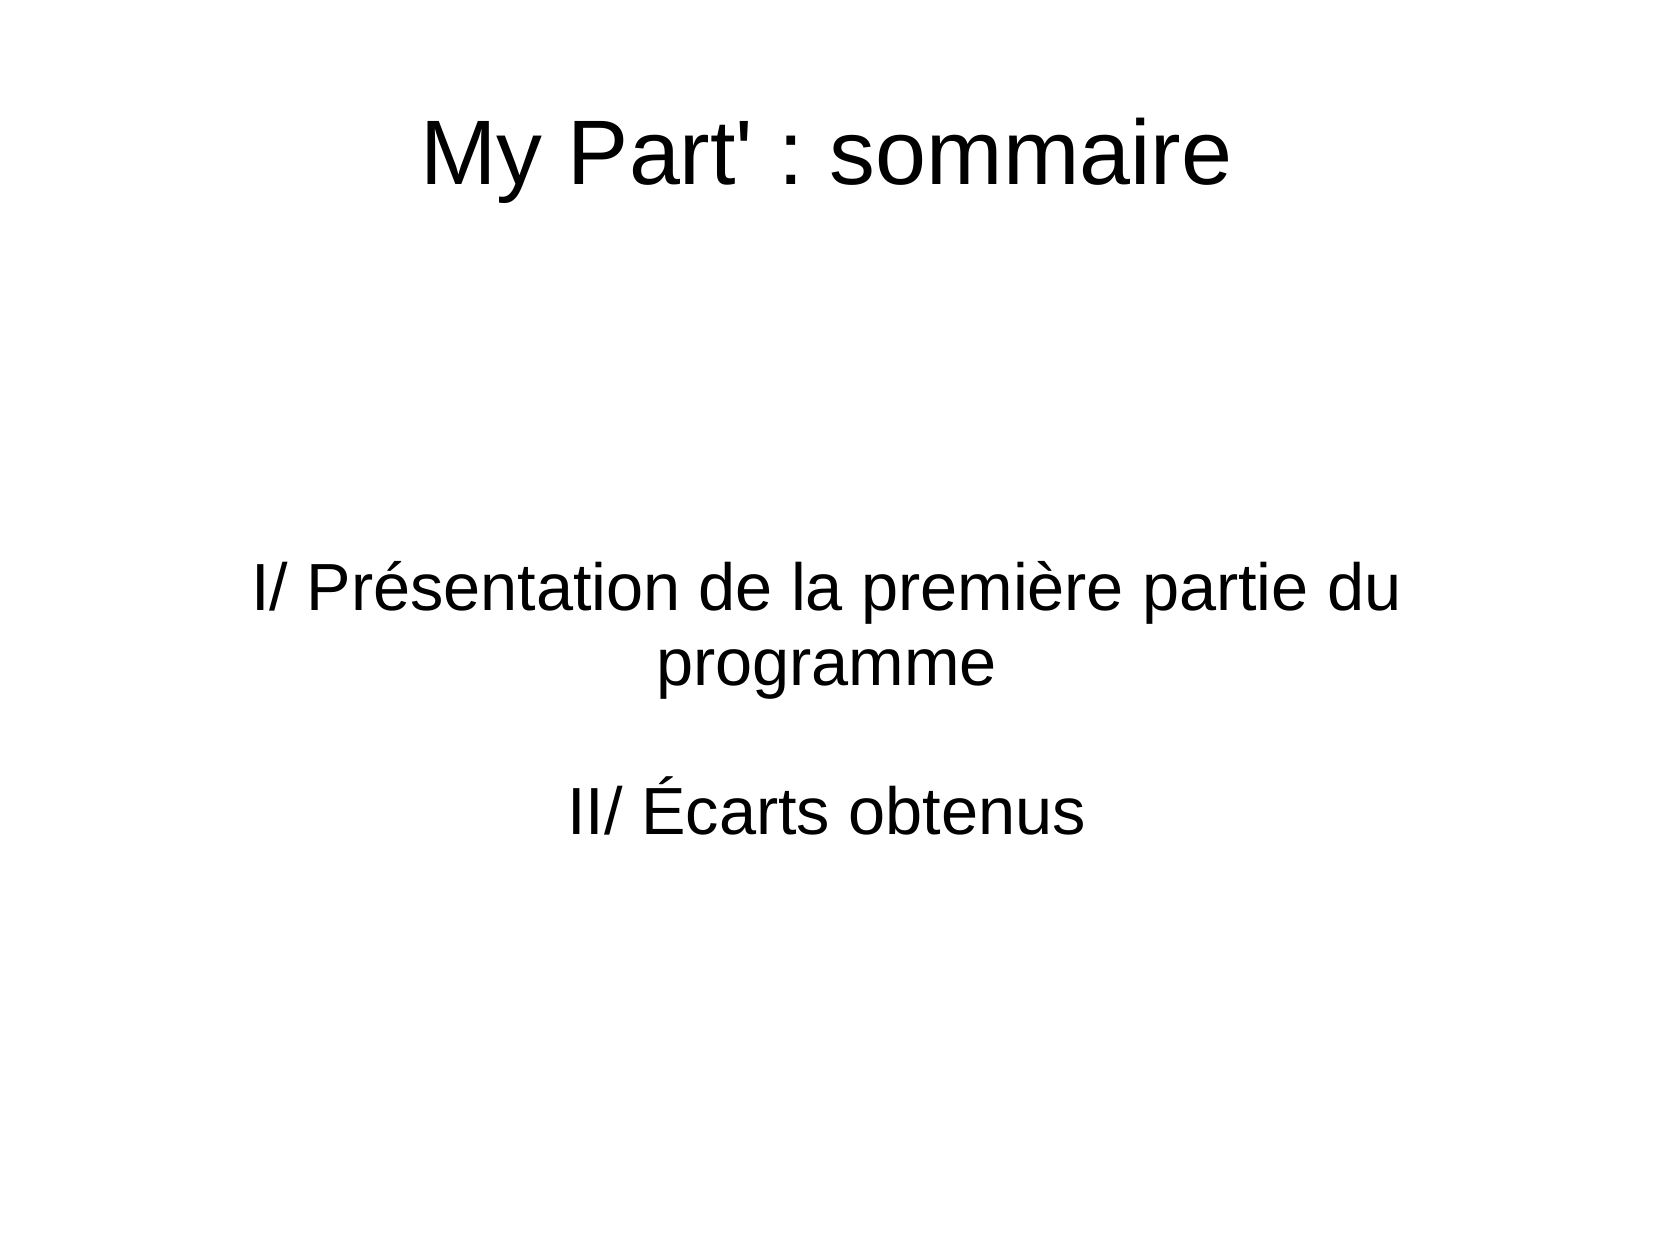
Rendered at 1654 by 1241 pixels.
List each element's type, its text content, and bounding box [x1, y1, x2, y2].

subtitle I/ Présentation de la première partie du programme II/ Écarts obtenus [82, 290, 1571, 1109]
title My Part' : sommaire [82, 49, 1571, 257]
